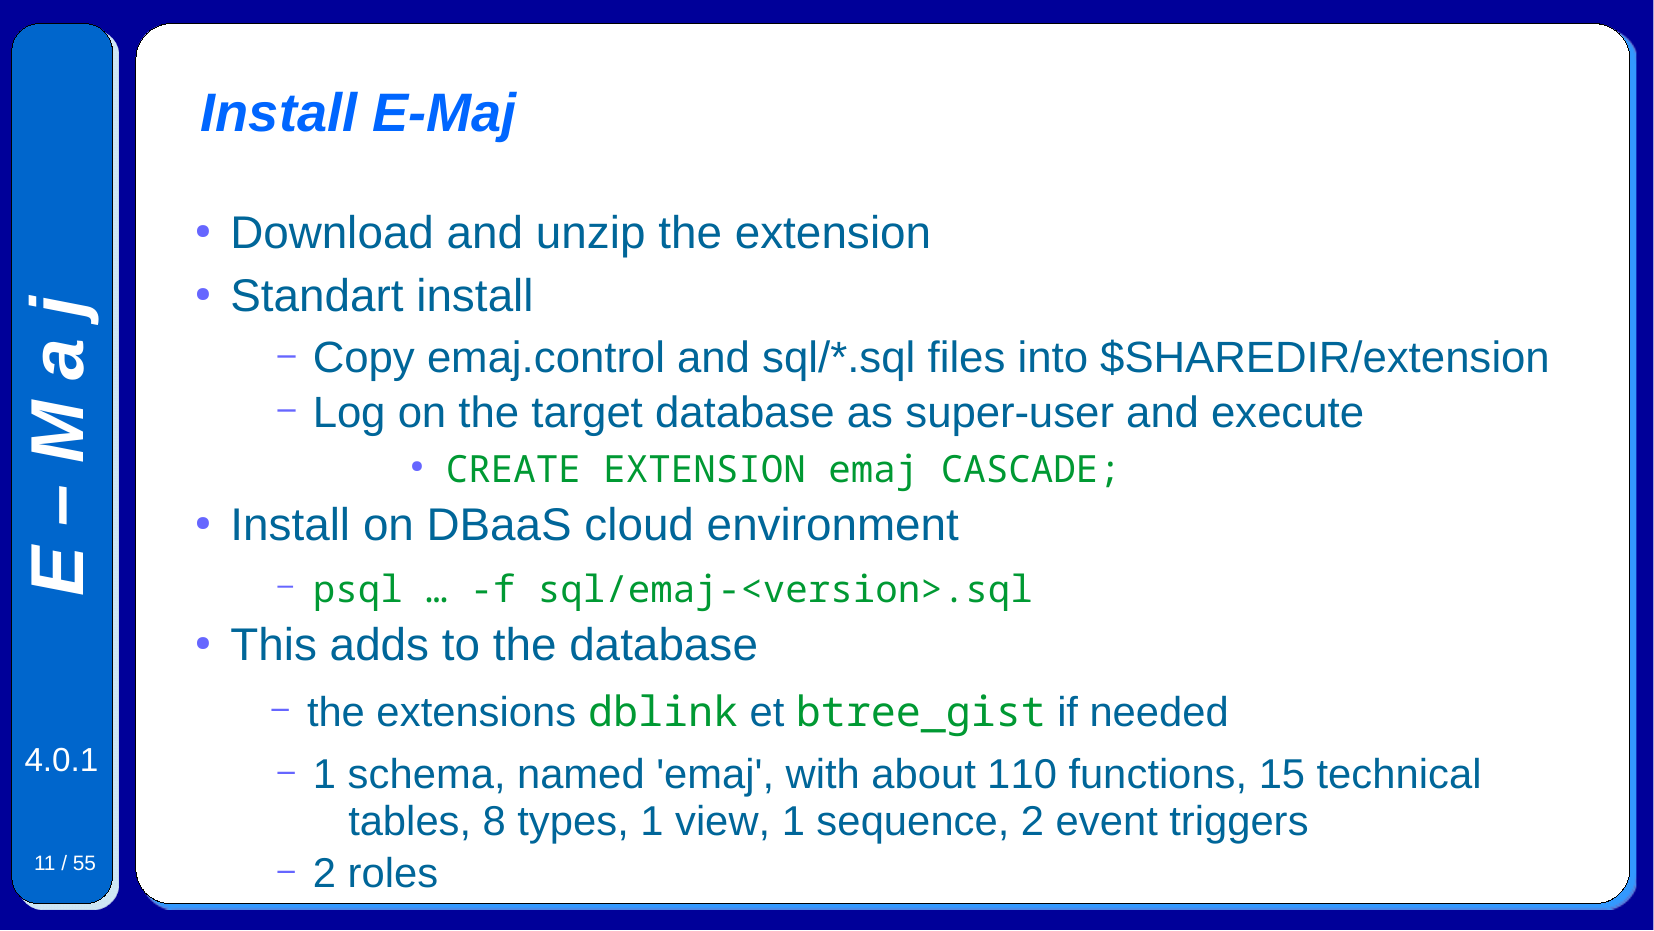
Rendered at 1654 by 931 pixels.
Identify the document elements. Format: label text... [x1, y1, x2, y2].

title Install E-Maj [200, 34, 1575, 191]
list Download and unzip the extension Standart install Copy emaj.control and sql/*.sql files into $SHAREDIR/extension Log on the target database as super-user and execute CREATE EXTENSION emaj CASCADE; Install on DBaaS cloud environment psql … -f sql/emaj-<version>.sql This adds to the database the extensions dblink et btree_gist if needed 1 schema, named 'emaj', with about 110 functions, 15 technical tables, 8 types, 1 view, 1 sequence, 2 event triggers 2 roles [177, 206, 1587, 873]
